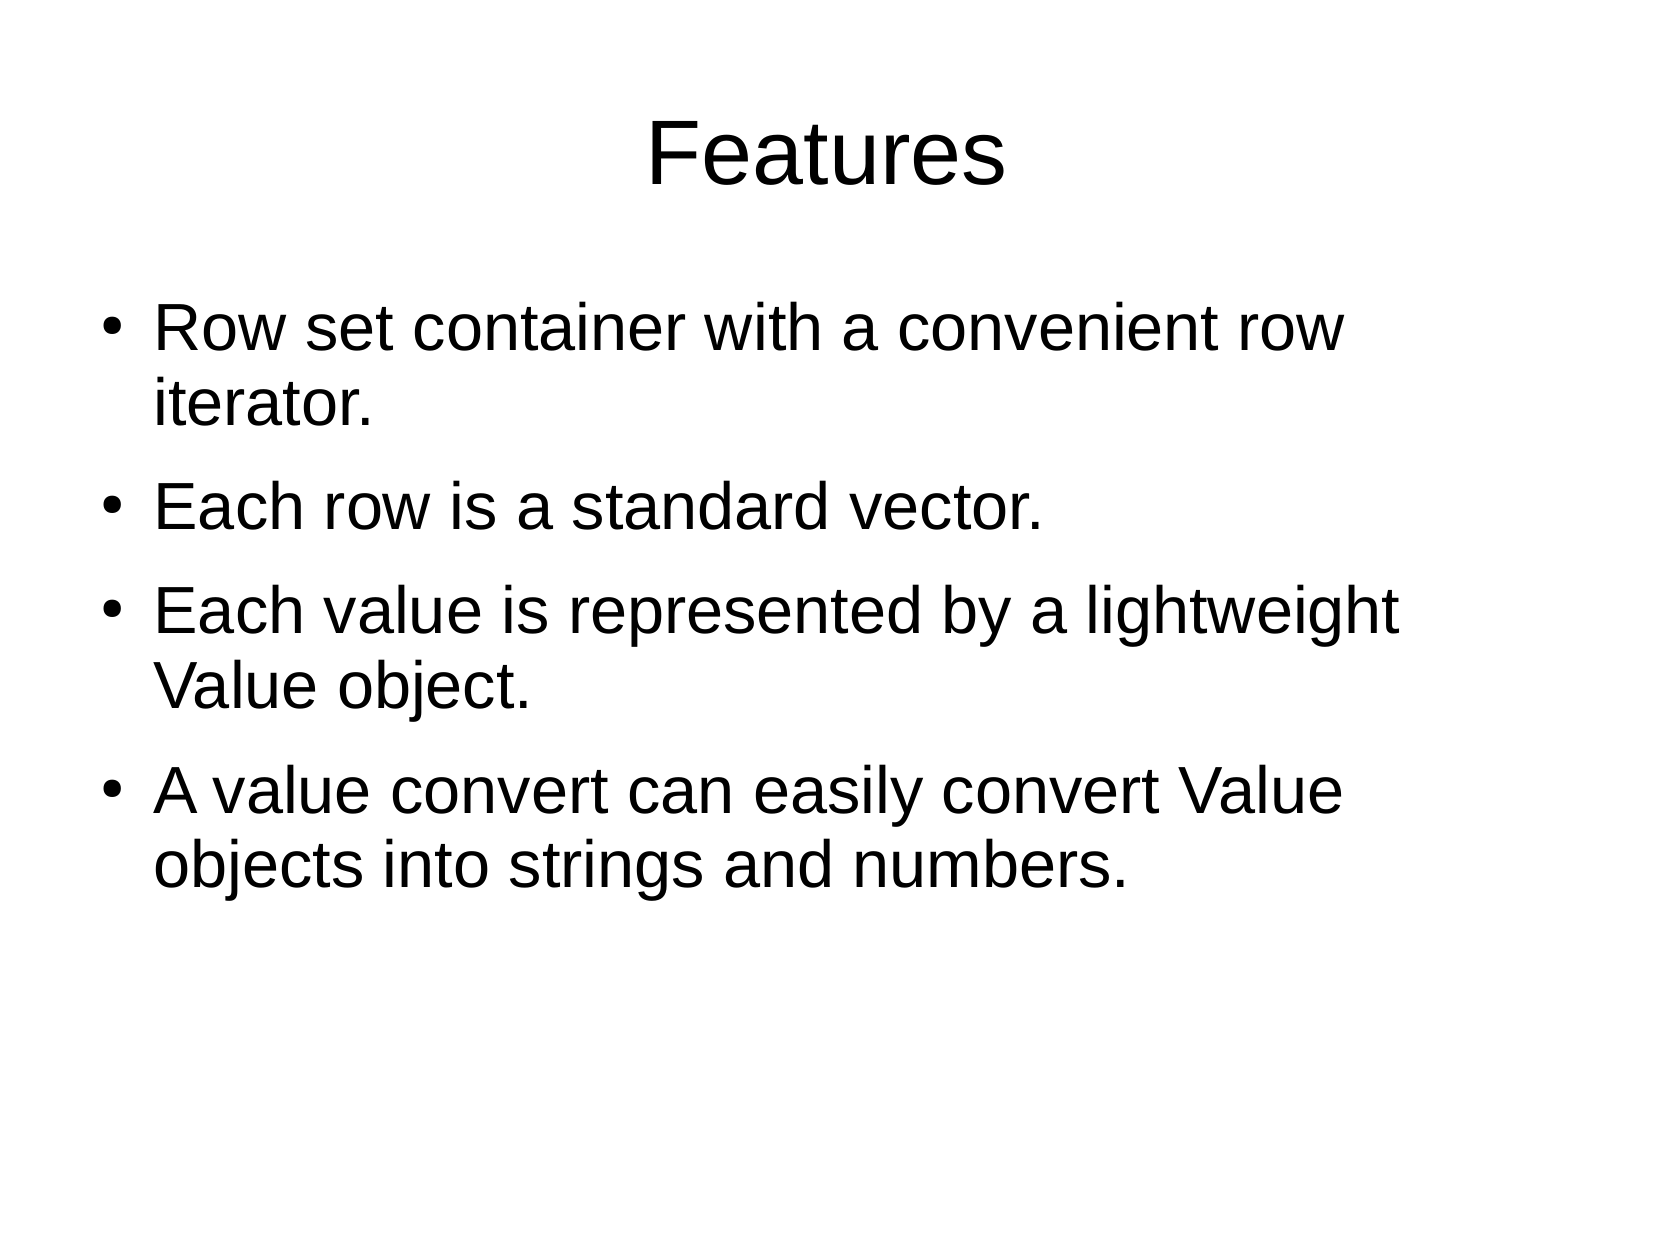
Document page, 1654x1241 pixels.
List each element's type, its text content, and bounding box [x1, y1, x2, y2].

list Row set container with a convenient row iterator. Each row is a standard vector. Each value is represented by a lightweight Value object. A value convert can easily convert Value objects into strings and numbers. [82, 290, 1571, 1094]
title Features [82, 56, 1571, 250]
